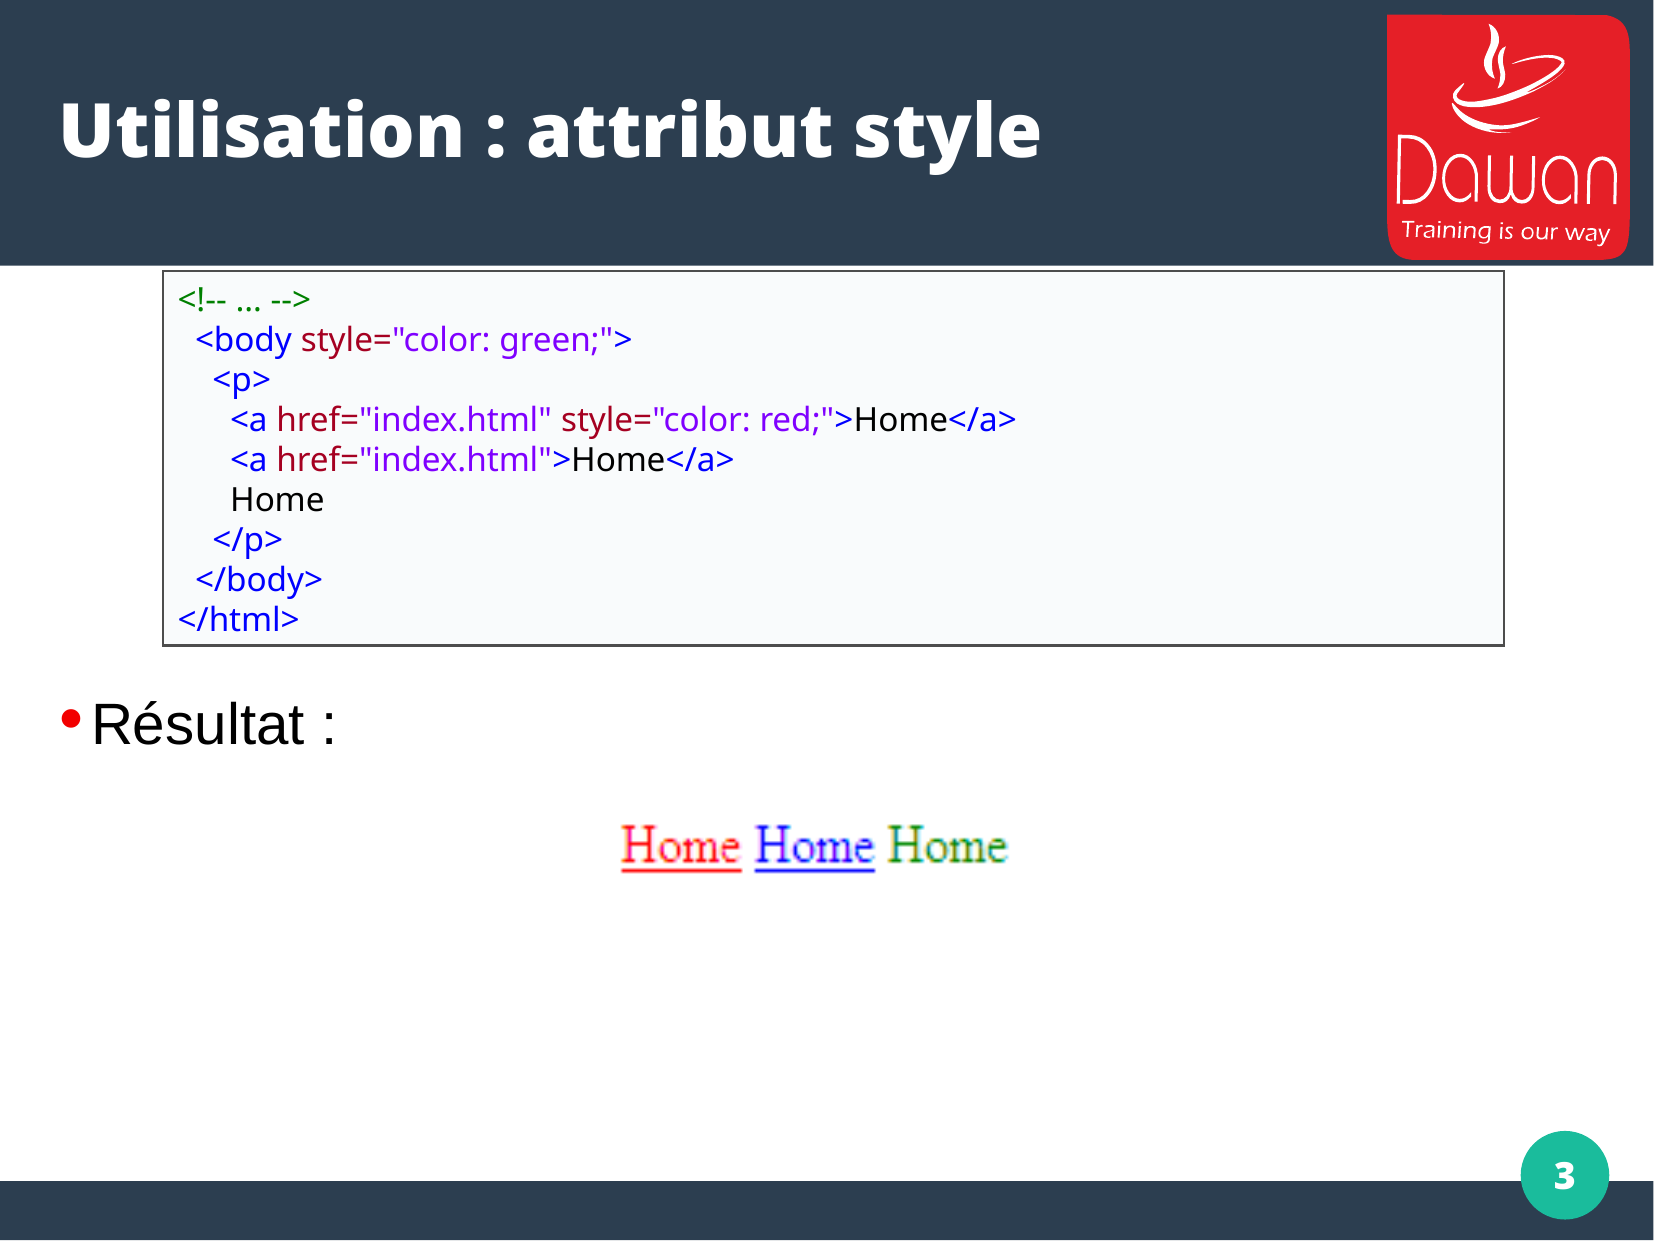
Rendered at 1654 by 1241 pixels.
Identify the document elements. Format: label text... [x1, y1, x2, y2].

picture [1387, 14, 1630, 260]
title Utilisation : attribut style [59, 49, 1387, 207]
text_box Résultat : [59, 265, 1595, 1094]
